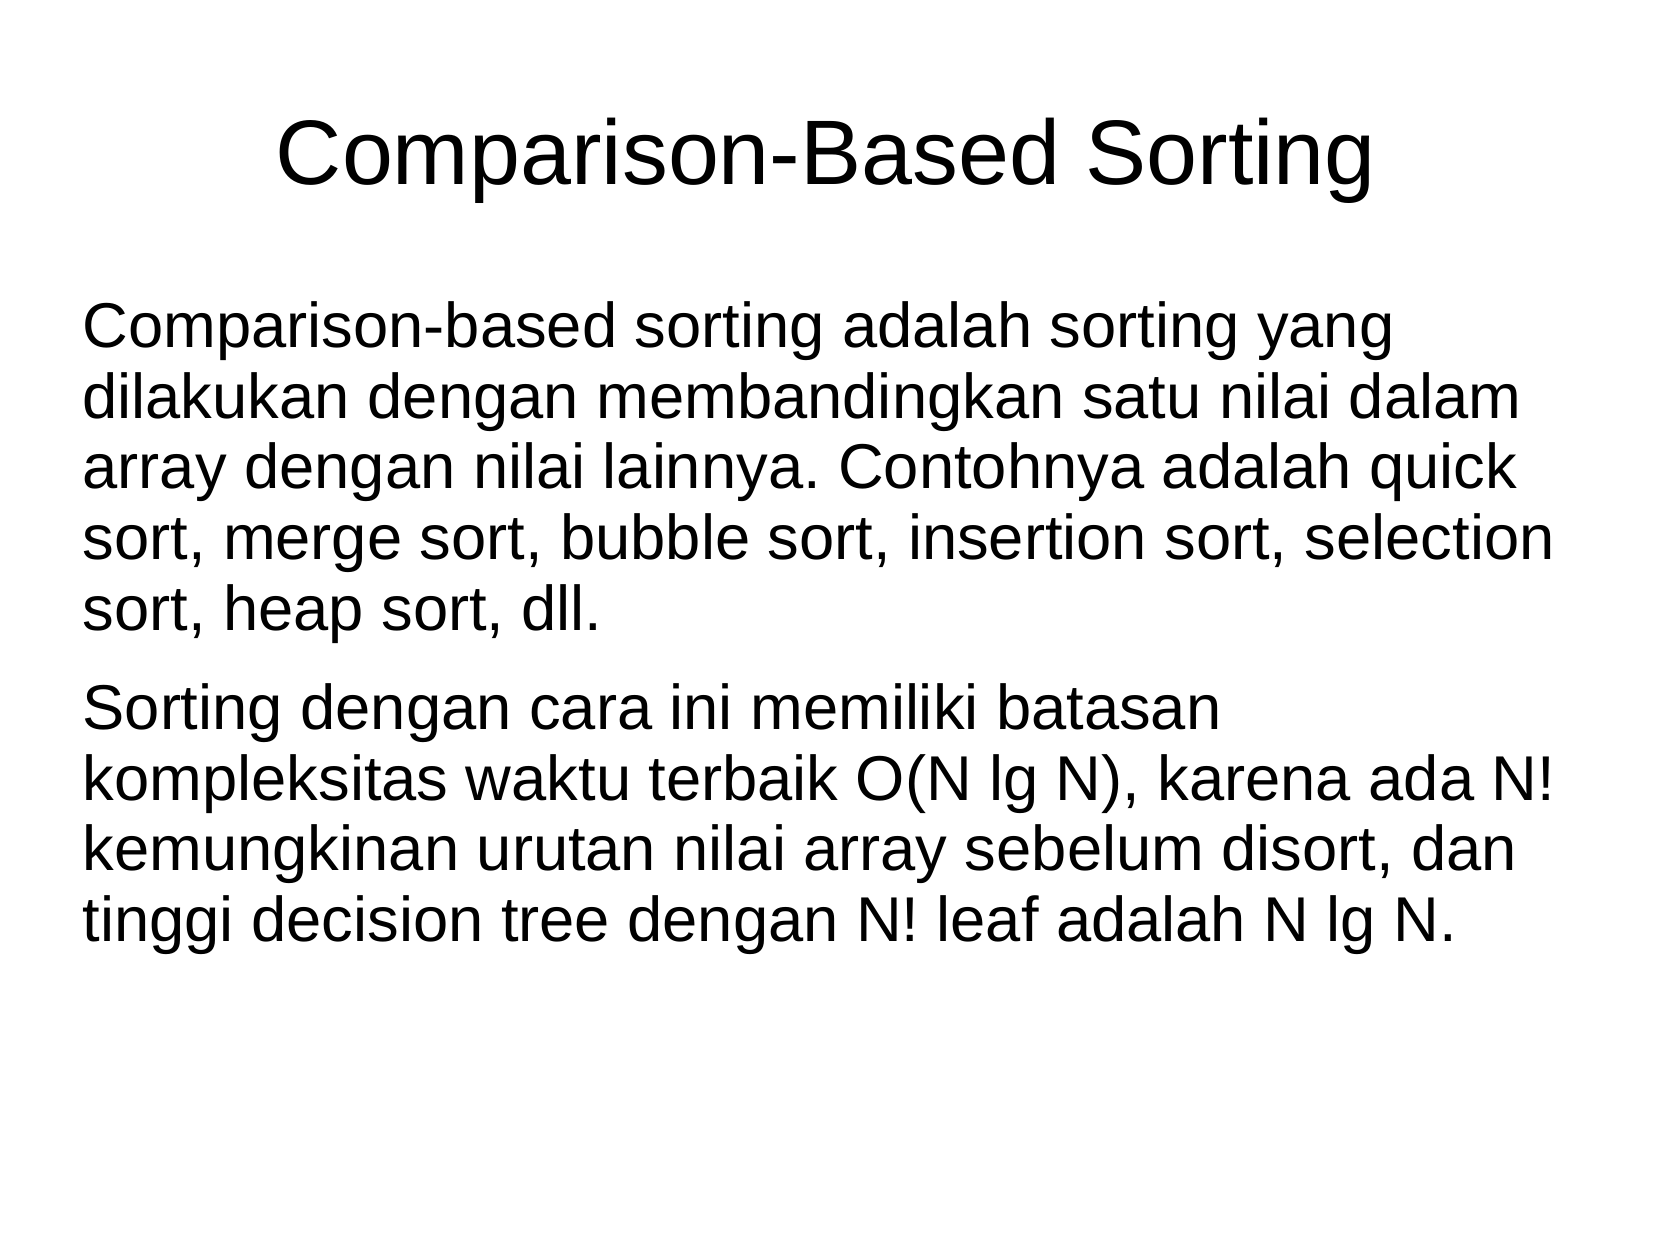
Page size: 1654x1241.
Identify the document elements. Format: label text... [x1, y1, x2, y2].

list Comparison-based sorting adalah sorting yang dilakukan dengan membandingkan satu nilai dalam array dengan nilai lainnya. Contohnya adalah quick sort, merge sort, bubble sort, insertion sort, selection sort, heap sort, dll. Sorting dengan cara ini memiliki batasan kompleksitas waktu terbaik O(N lg N), karena ada N! kemungkinan urutan nilai array sebelum disort, dan tinggi decision tree dengan N! leaf adalah N lg N. [82, 290, 1571, 1010]
title Comparison-Based Sorting [82, 49, 1571, 257]
